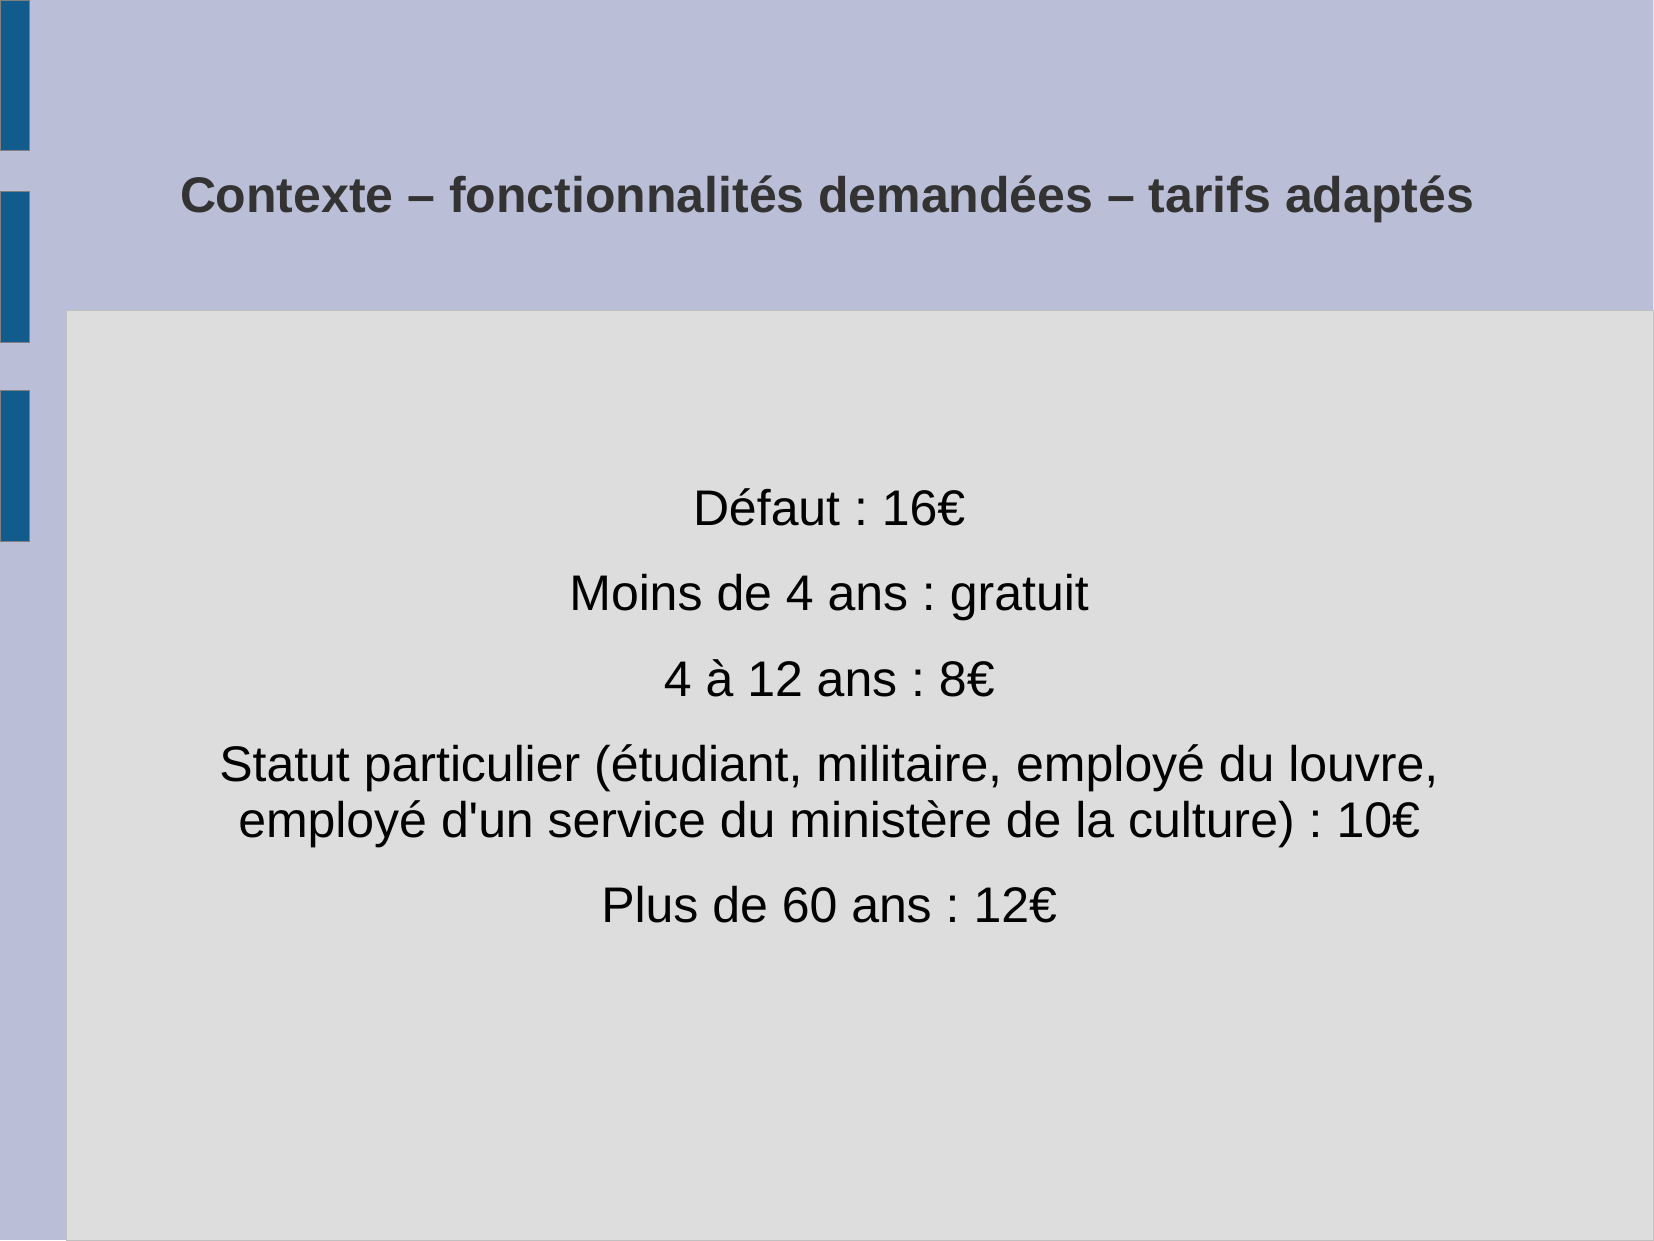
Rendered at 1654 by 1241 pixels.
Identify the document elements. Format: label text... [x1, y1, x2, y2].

list Défaut : 16€ Moins de 4 ans : gratuit 4 à 12 ans : 8€ Statut particulier (étudiant, militaire, employé du louvre, employé d'un service du ministère de la culture) : 10€ Plus de 60 ans : 12€ [123, 480, 1536, 934]
title Contexte – fonctionnalités demandées – tarifs adaptés [121, 91, 1534, 299]
